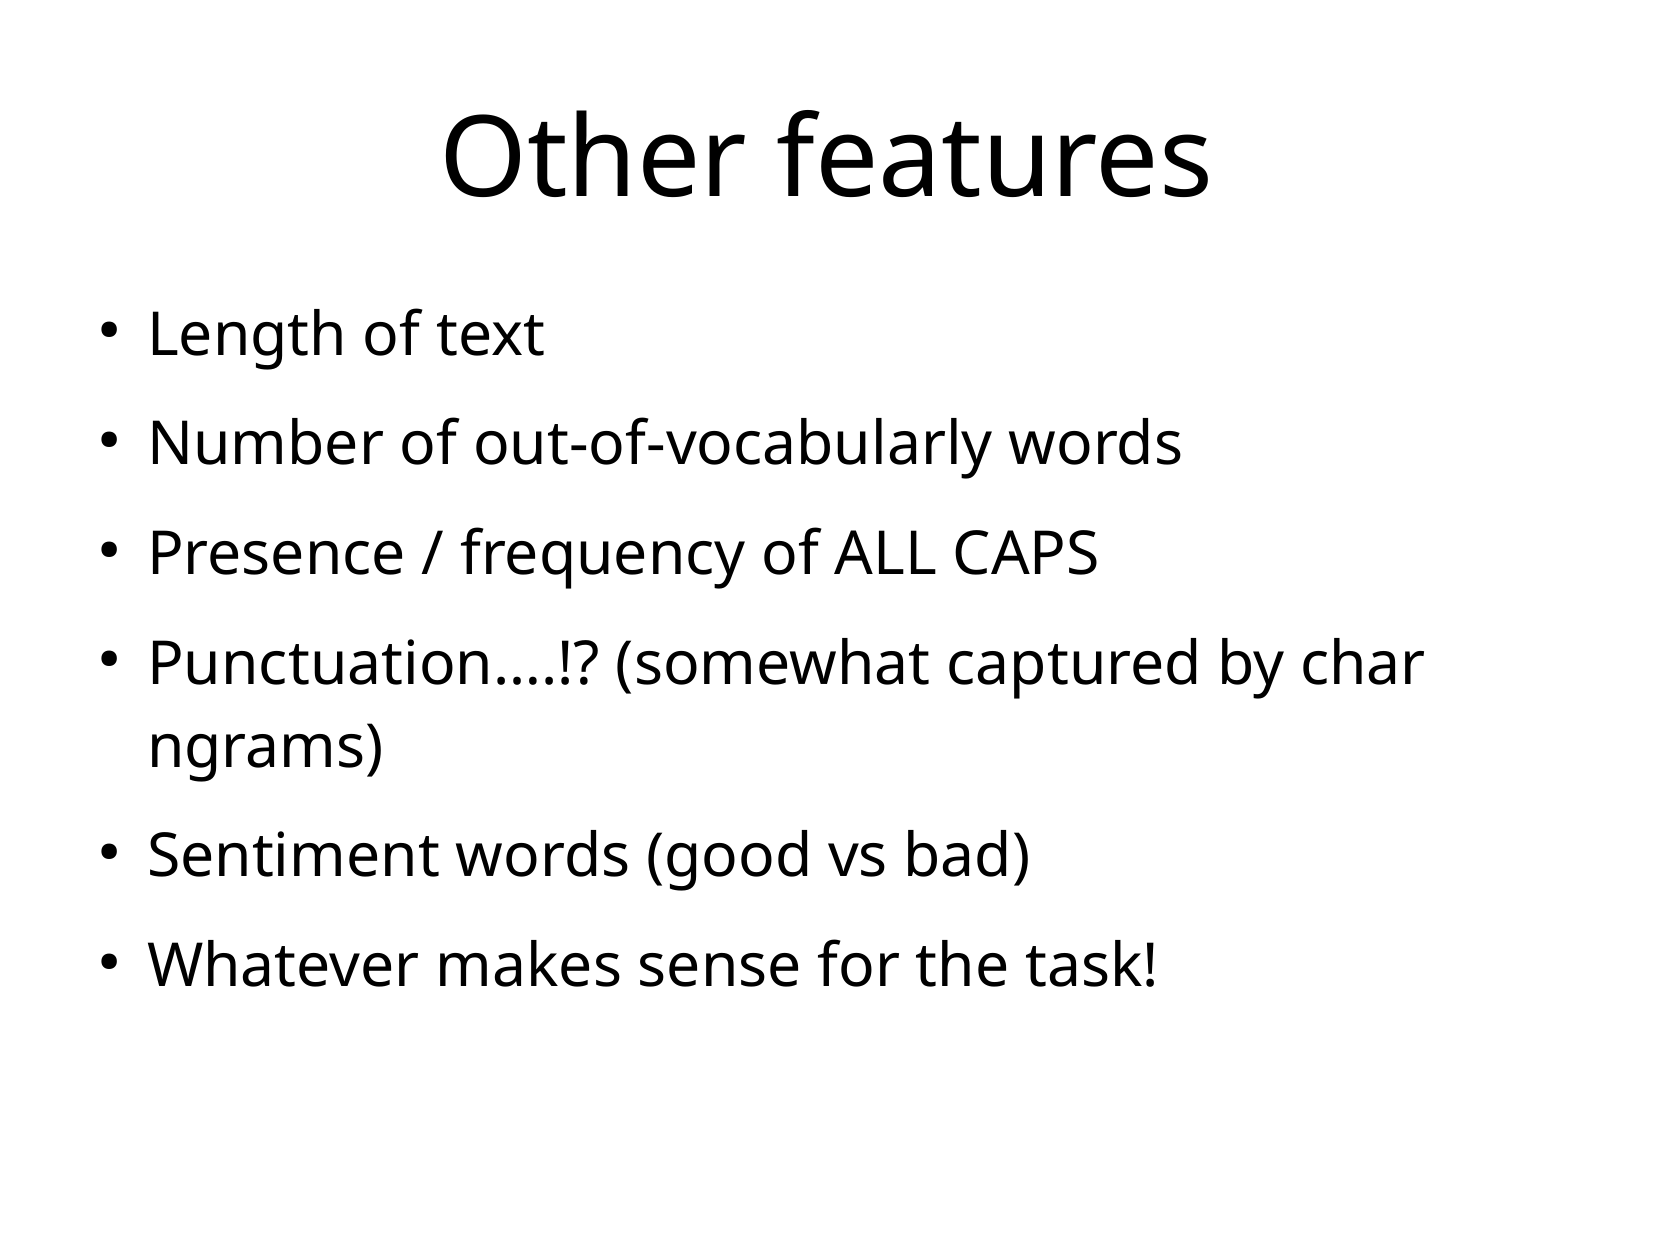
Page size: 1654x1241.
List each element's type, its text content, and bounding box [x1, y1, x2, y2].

list Length of text Number of out-of-vocabularly words Presence / frequency of ALL CAPS Punctuation….!? (somewhat captured by char ngrams) Sentiment words (good vs bad) Whatever makes sense for the task! [82, 290, 1571, 1010]
title Other features [82, 49, 1571, 257]
